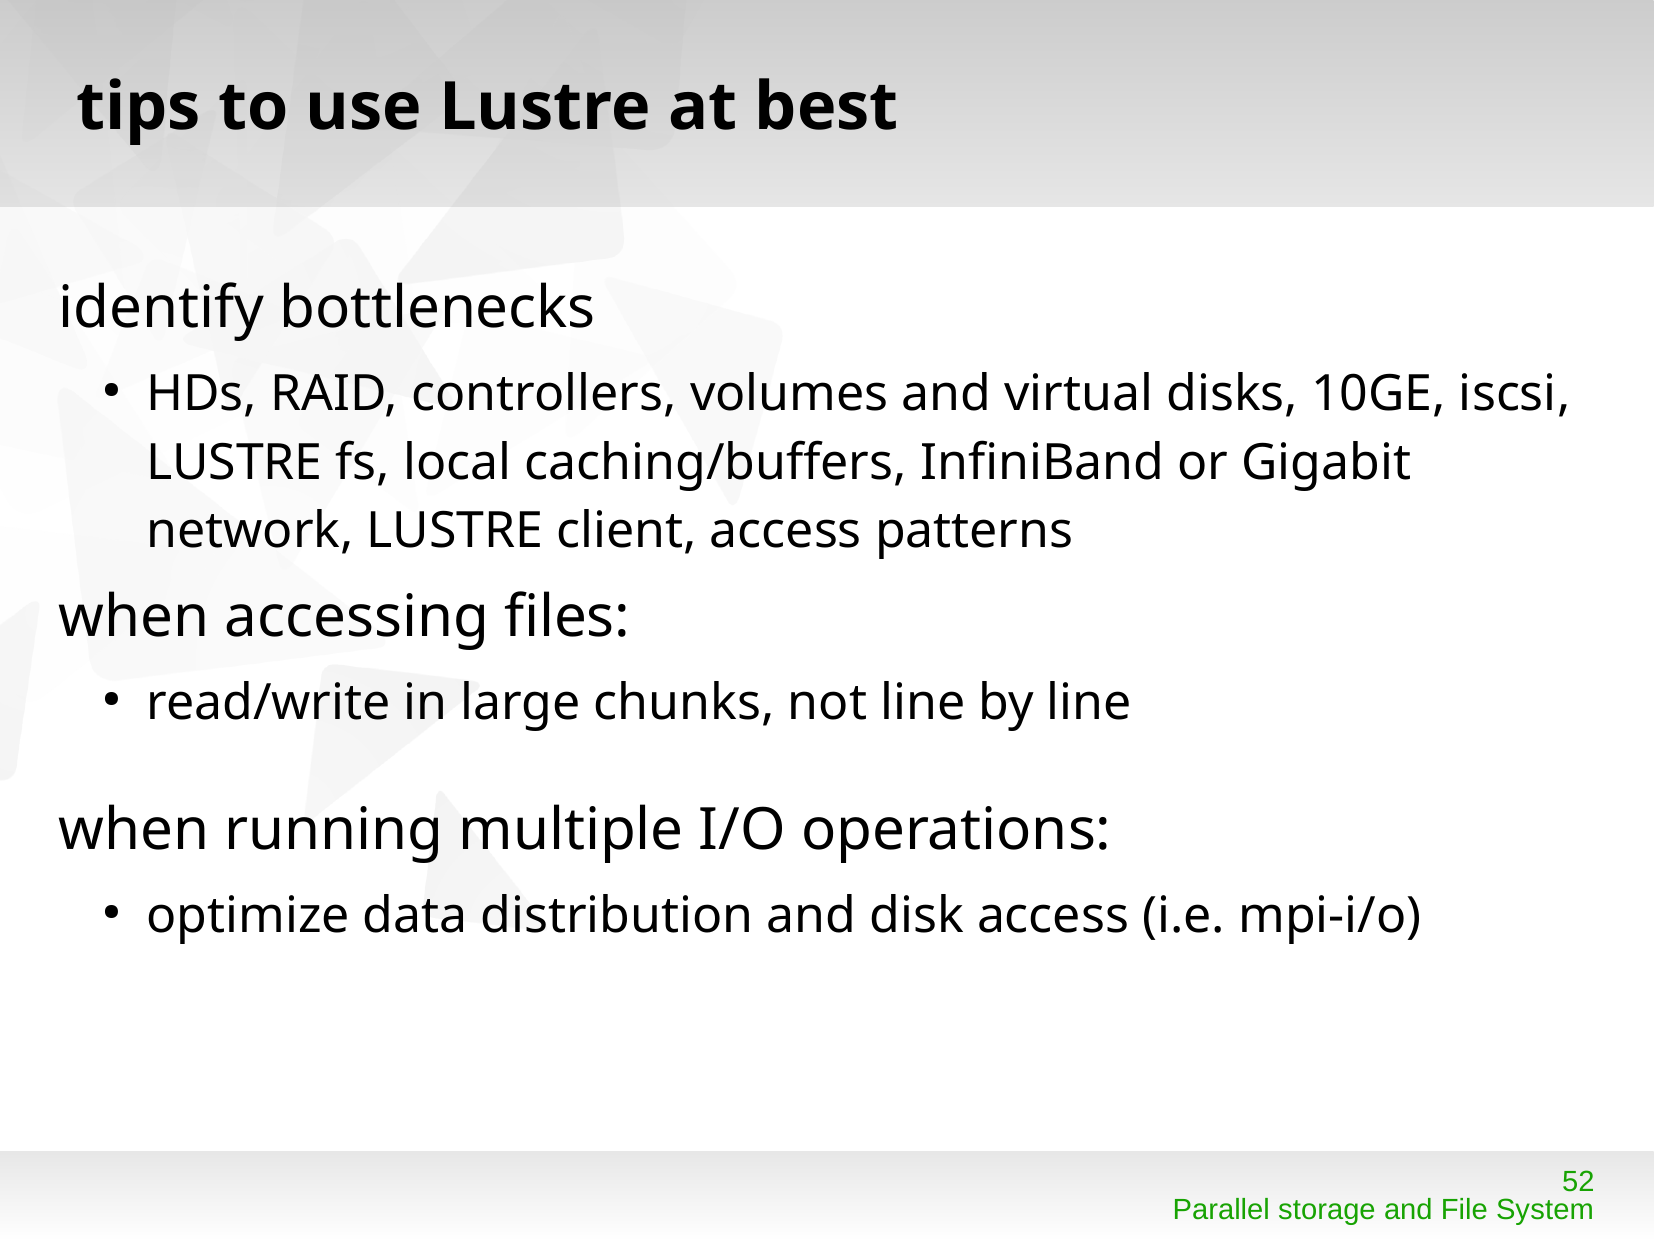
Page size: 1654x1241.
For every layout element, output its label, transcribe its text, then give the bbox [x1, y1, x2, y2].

picture [0, 0, 783, 931]
list identify bottlenecks HDs, RAID, controllers, volumes and virtual disks, 10GE, iscsi, LUSTRE fs, local caching/buffers, InfiniBand or Gigabit network, LUSTRE client, access patterns when accessing files: read/write in large chunks, not line by line when running multiple I/O operations: optimize data distribution and disk access (i.e. mpi-i/o) [59, 265, 1595, 986]
title tips to use Lustre at best [59, 29, 1595, 178]
